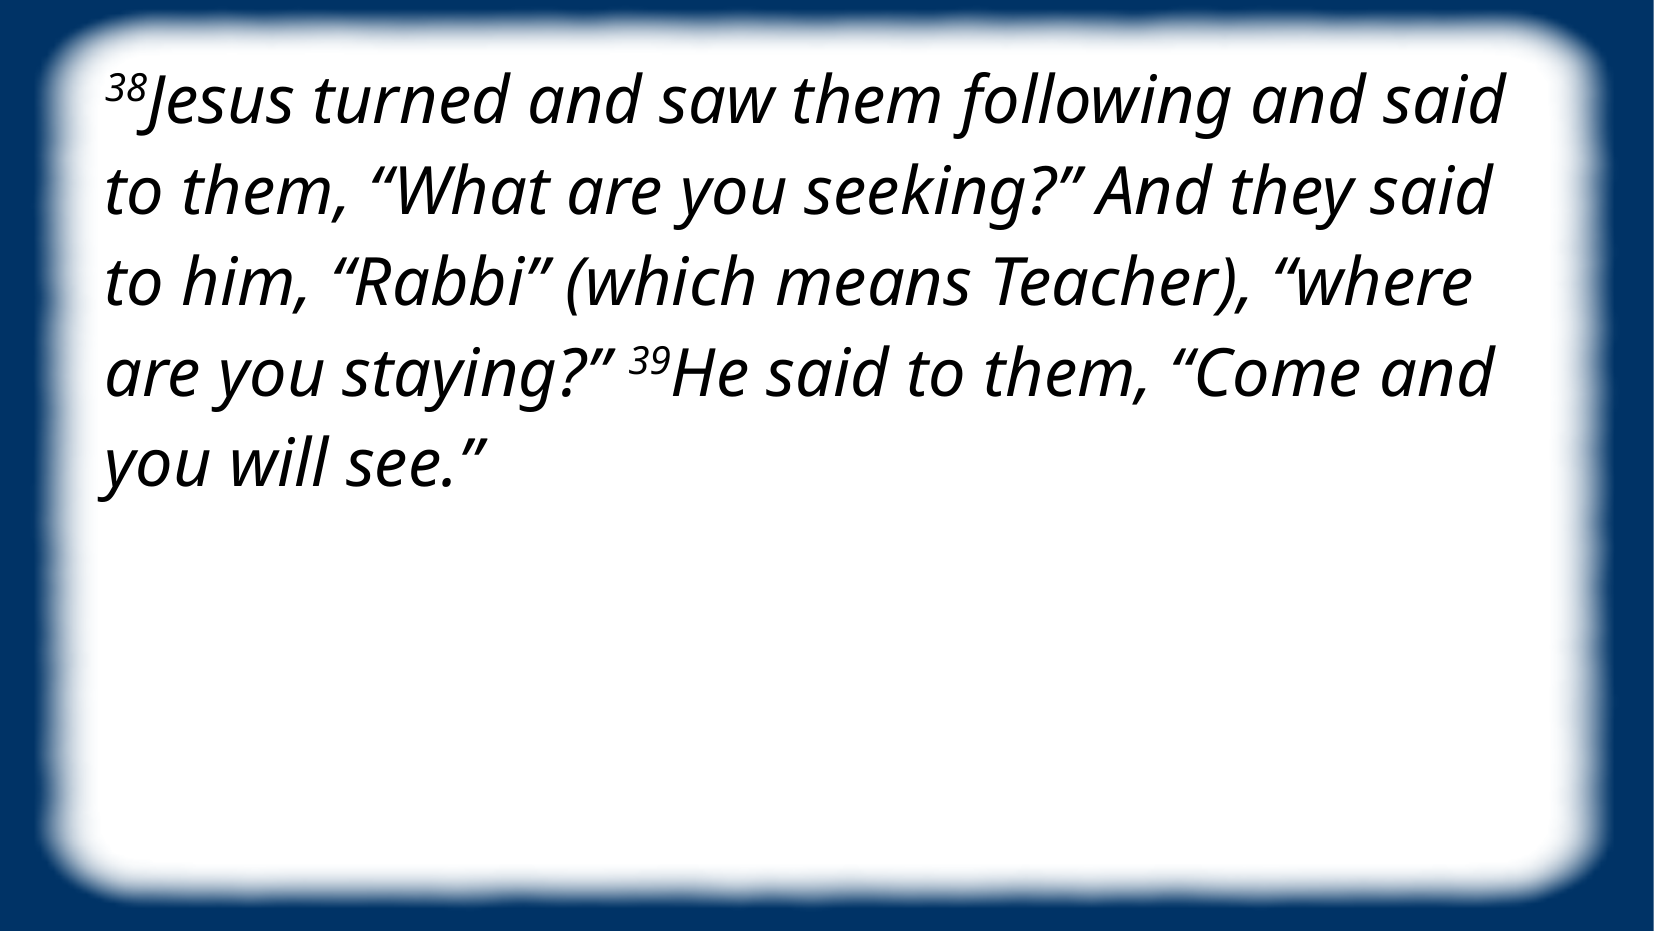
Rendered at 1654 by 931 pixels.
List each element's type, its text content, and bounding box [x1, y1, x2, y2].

picture [0, 0, 1654, 931]
text_box 38Jesus turned and saw them following and said to them, “What are you seeking?” And they said to him, “Rabbi” (which means Teacher), “where are you staying?” 39He said to them, “Come and you will see.” [90, 45, 1561, 504]
